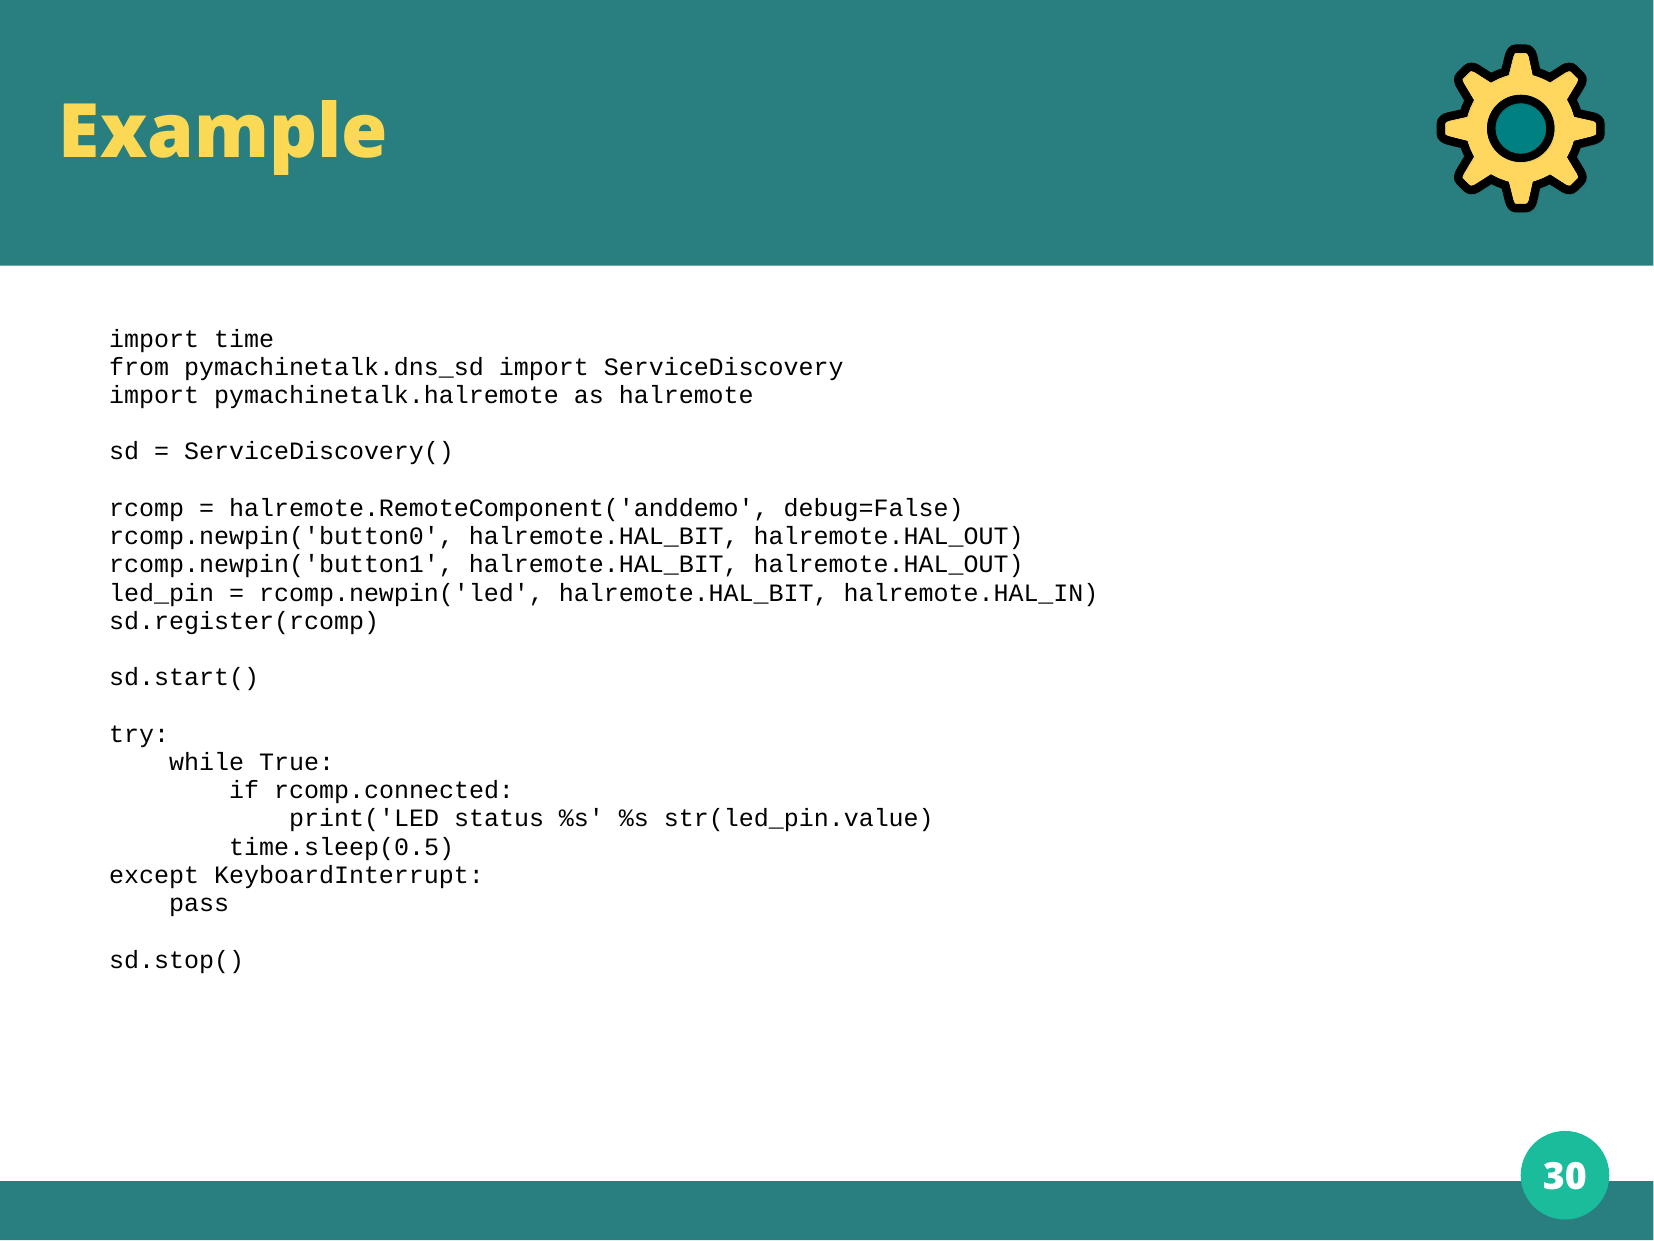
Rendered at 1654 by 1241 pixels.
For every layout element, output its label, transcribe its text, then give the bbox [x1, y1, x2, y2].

text_box import time from pymachinetalk.dns_sd import ServiceDiscovery import pymachinetalk.halremote as halremote sd = ServiceDiscovery() rcomp = halremote.RemoteComponent('anddemo', debug=False) rcomp.newpin('button0', halremote.HAL_BIT, halremote.HAL_OUT) rcomp.newpin('button1', halremote.HAL_BIT, halremote.HAL_OUT) led_pin = rcomp.newpin('led', halremote.HAL_BIT, halremote.HAL_IN) sd.register(rcomp) sd.start() try: while True: if rcomp.connected: print('LED status %s' %s str(led_pin.value) time.sleep(0.5) except KeyboardInterrupt: pass sd.stop() [94, 318, 1214, 1181]
title Example [59, 49, 1595, 207]
